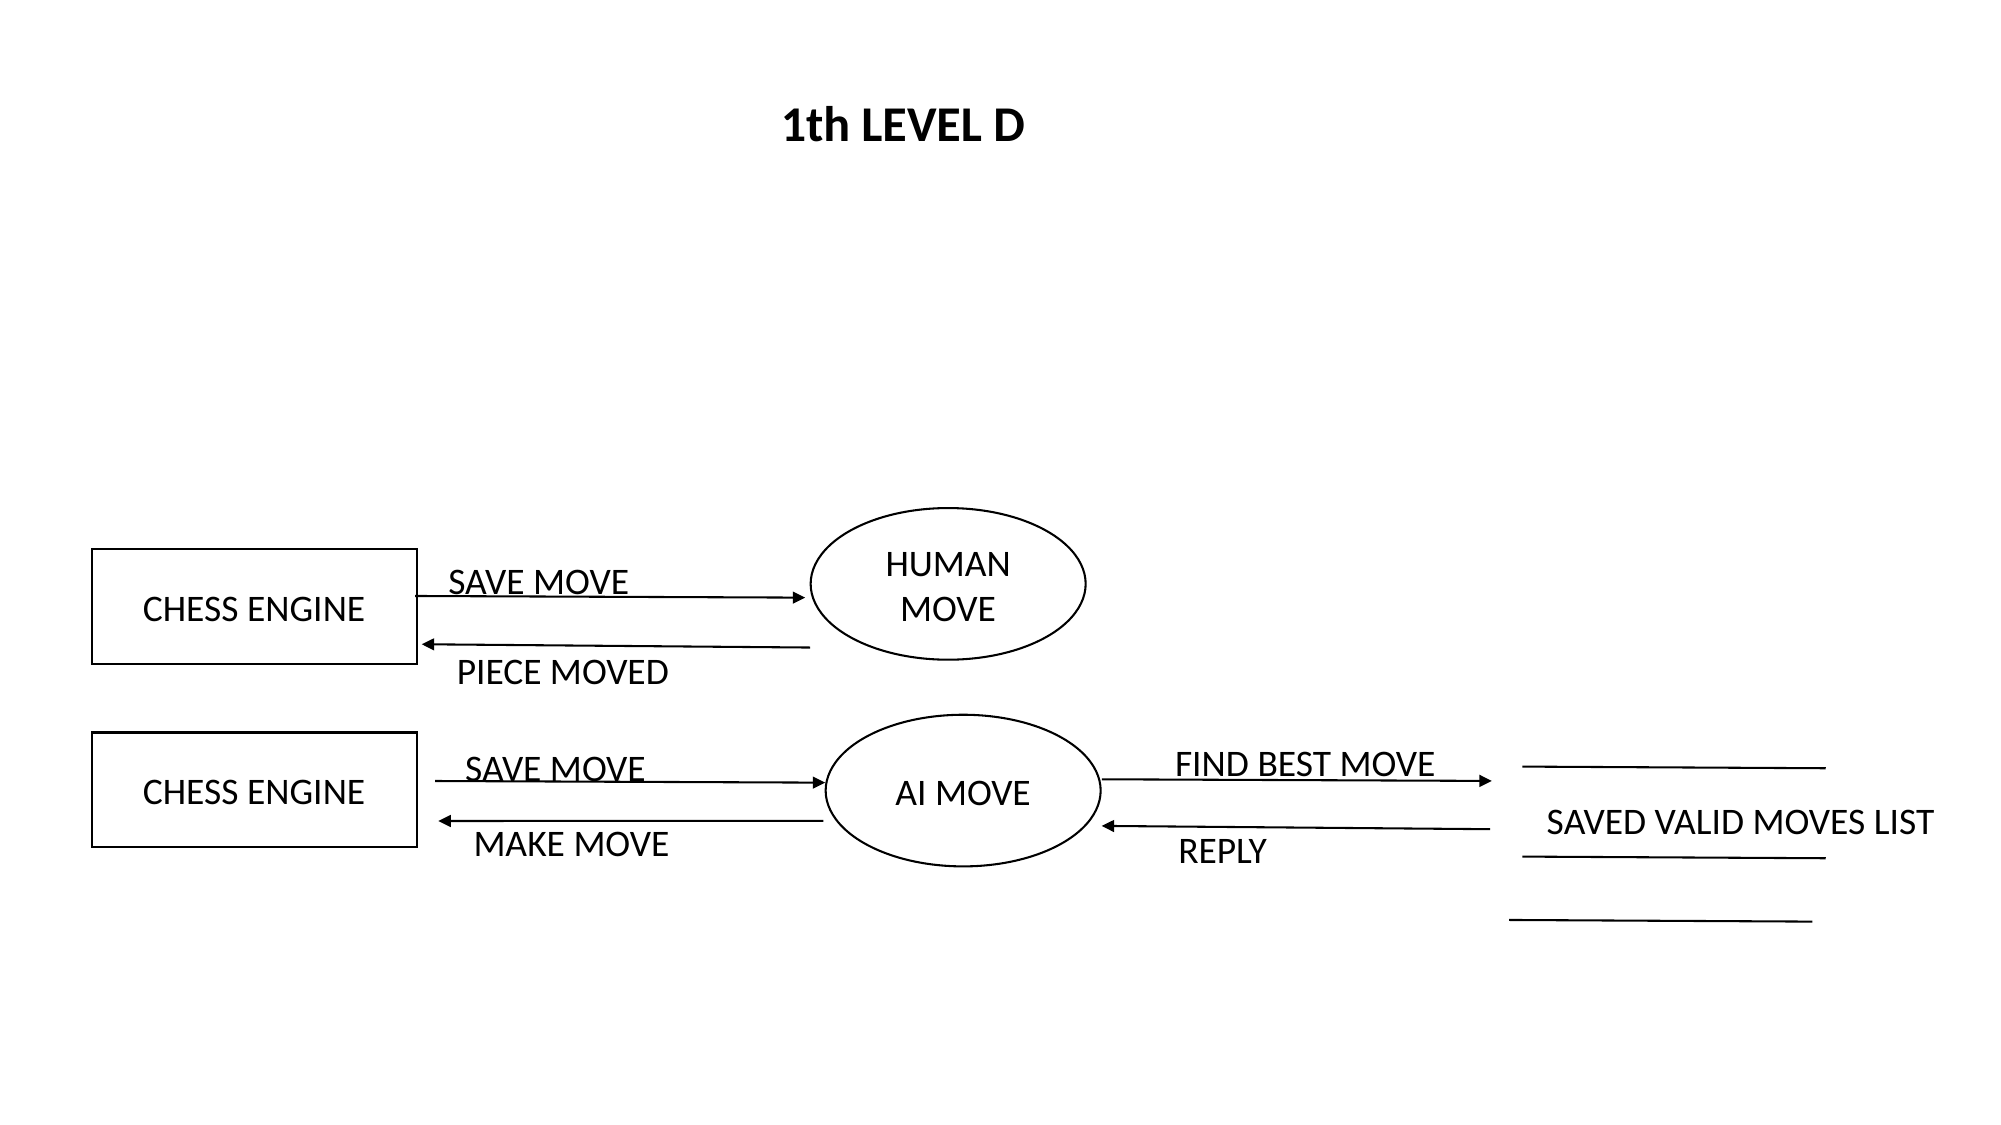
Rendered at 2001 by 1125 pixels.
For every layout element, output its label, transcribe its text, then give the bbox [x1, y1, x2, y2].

text_box 1th LEVEL D [765, 84, 1216, 160]
text_box MAKE MOVE​​​ ​​​ [449, 811, 900, 917]
text_box SAVE MOVE [449, 736, 900, 797]
text_box PIECE MOVED ​​ [433, 655, 884, 745]
text_box HUMAN MOVE [810, 508, 1086, 660]
text_box SAVE MOVE ​ [433, 549, 884, 655]
text_box SAVE MOVE [555, 763, 575, 780]
text_box SAVE MOVE [587, 760, 602, 778]
text_box SAVED VALID MOVES LIST [1531, 789, 1982, 850]
text_box AI MOVE [826, 714, 1101, 867]
text_box CHESS ENGINE [91, 732, 417, 848]
text_box FIND BEST MOVE [1159, 731, 1610, 792]
text_box REPLY [1163, 818, 1614, 879]
text_box CHESS ENGINE [91, 549, 417, 665]
